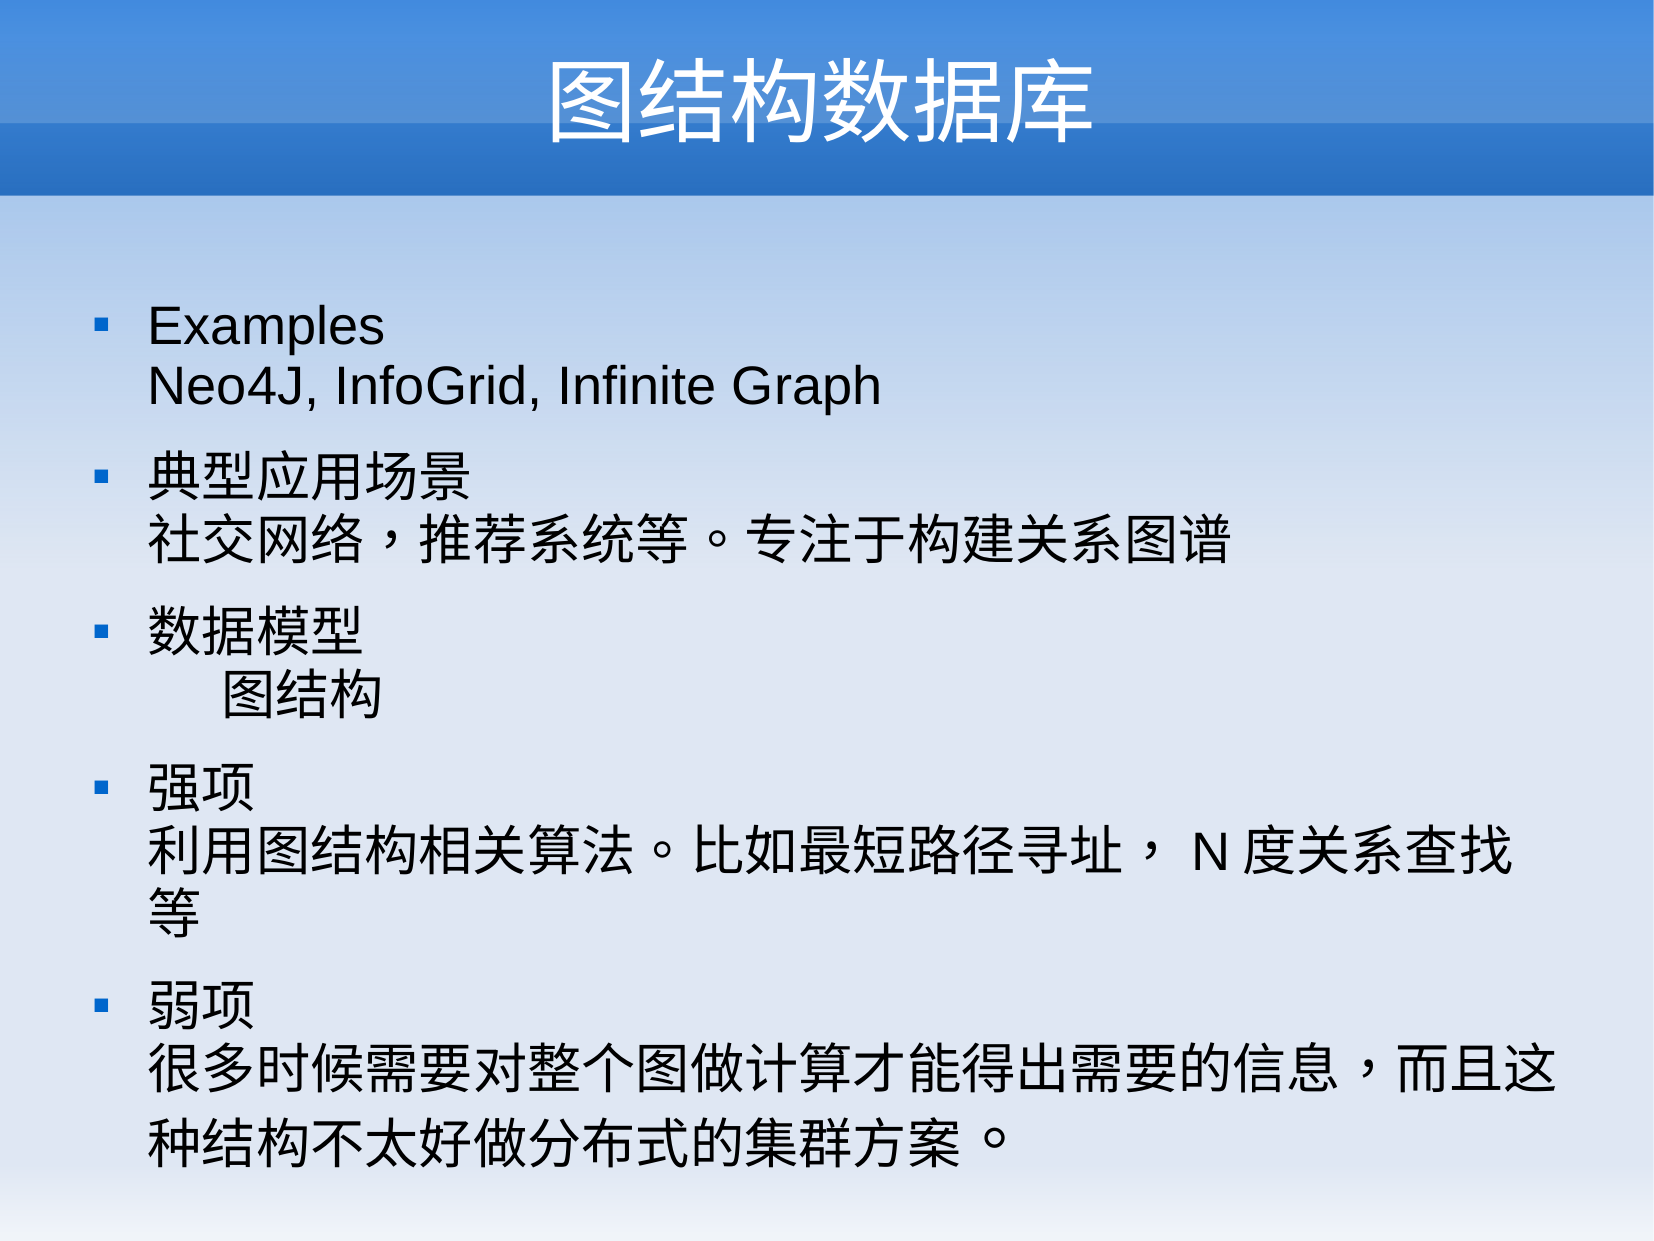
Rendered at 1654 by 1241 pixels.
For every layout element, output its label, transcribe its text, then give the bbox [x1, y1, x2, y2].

title 图结构数据库 [76, 7, 1565, 200]
picture [0, 0, 1654, 1241]
list Examples Neo4J, InfoGrid, Infinite Graph 典型应用场景 社交网络，推荐系统等。专注于构建关系图谱 数据模型 图结构 强项 利用图结构相关算法。比如最短路径寻址，N度关系查找等 弱项 很多时候需要对整个图做计算才能得出需要的信息，而且这种结构不太好做分布式的集群方案。 [76, 295, 1565, 1180]
